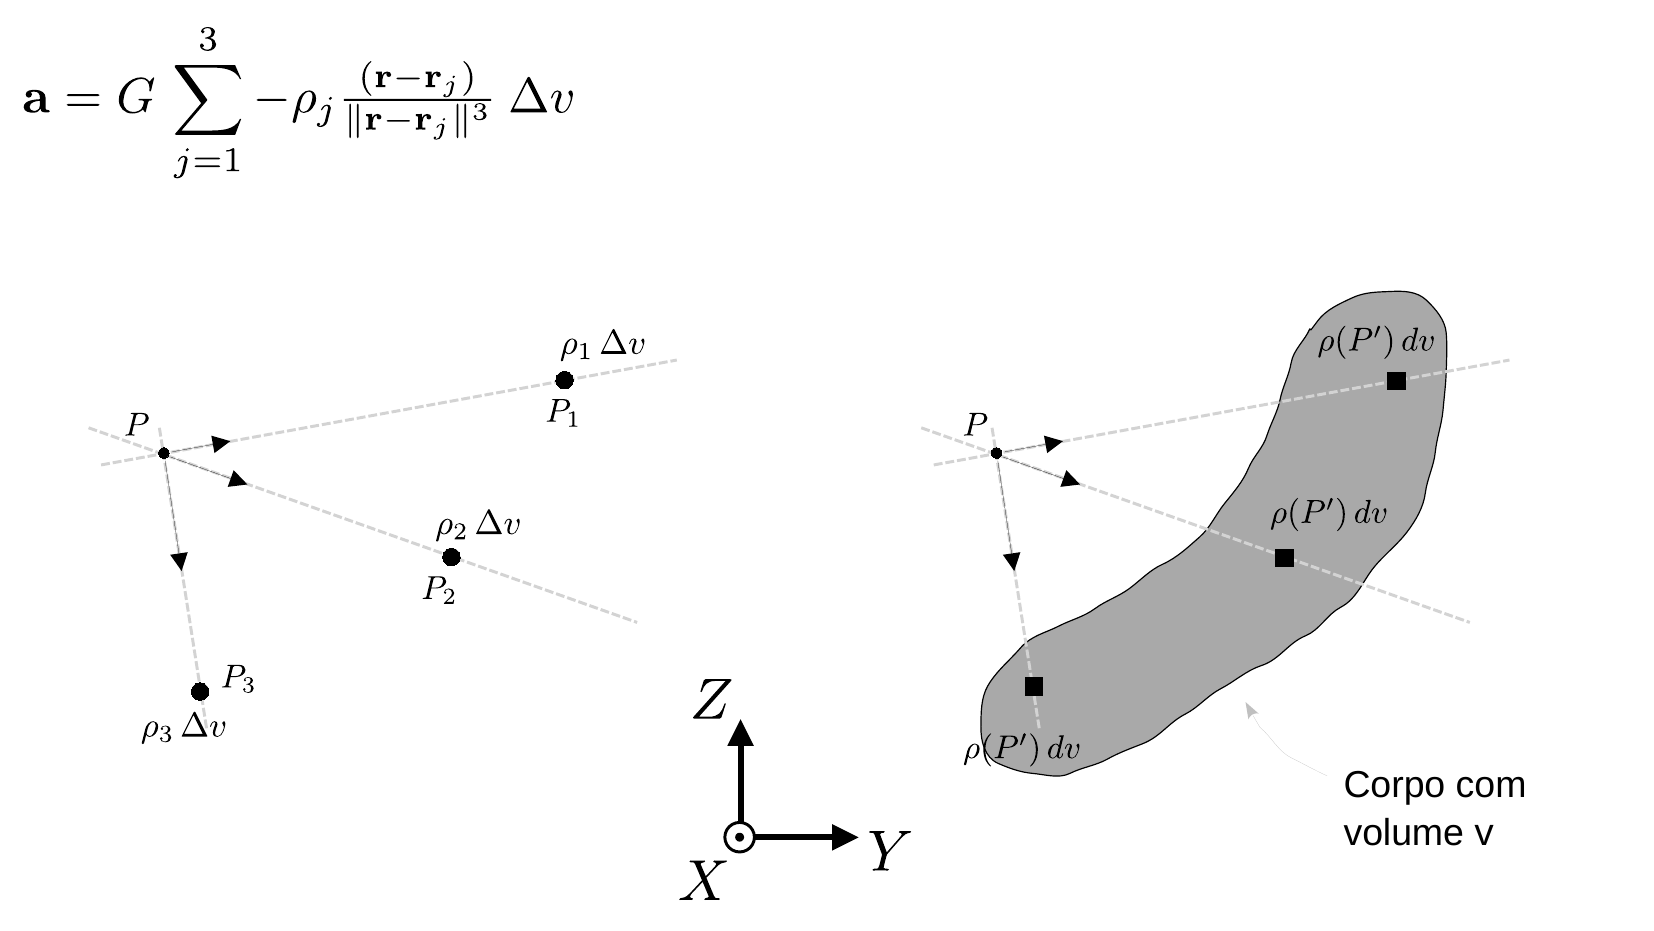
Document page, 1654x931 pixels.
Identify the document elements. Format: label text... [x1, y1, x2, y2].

picture [869, 831, 912, 871]
picture [963, 412, 988, 436]
text_box [555, 371, 574, 389]
picture [1269, 496, 1388, 533]
picture [679, 860, 727, 901]
picture [221, 664, 254, 693]
text_box [980, 291, 1447, 777]
text_box [191, 682, 209, 701]
text_box [442, 548, 461, 566]
picture [23, 27, 573, 179]
picture [693, 679, 732, 719]
picture [141, 711, 226, 745]
text_box [724, 822, 755, 852]
text_box Corpo com volume v [1328, 755, 1565, 857]
picture [422, 576, 455, 604]
picture [436, 509, 520, 542]
picture [962, 731, 1081, 768]
picture [1317, 324, 1436, 361]
picture [546, 399, 578, 427]
picture [125, 412, 149, 436]
picture [560, 328, 645, 362]
text_box [158, 447, 170, 459]
text_box [991, 447, 1002, 459]
